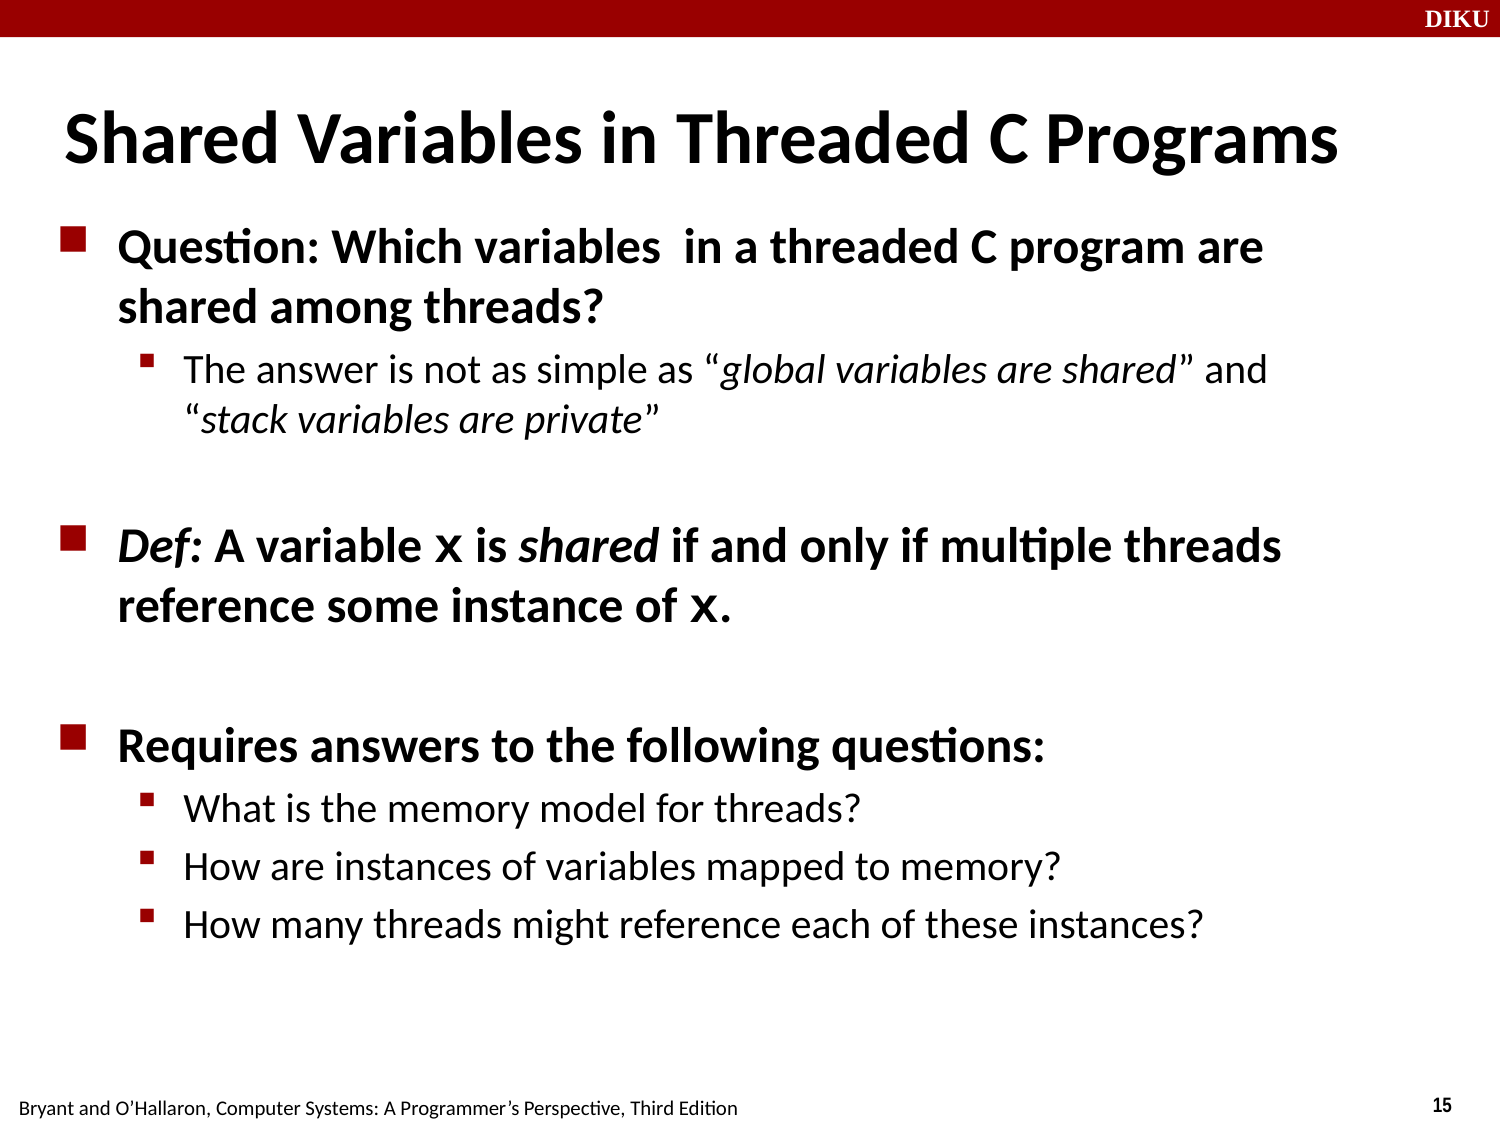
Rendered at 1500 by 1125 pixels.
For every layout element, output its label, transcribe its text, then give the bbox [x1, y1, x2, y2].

text_box Question: Which variables in a threaded C program are shared among threads? The answer is not as simple as “global variables are shared” and “stack variables are private” Def: A variable x is shared if and only if multiple threads reference some instance of x. Requires answers to the following questions: What is the memory model for threads? How are instances of variables mapped to memory? How many threads might reference each of these instances? [46, 206, 1410, 1050]
text_box Shared Variables in Threaded C Programs [49, 71, 1466, 197]
